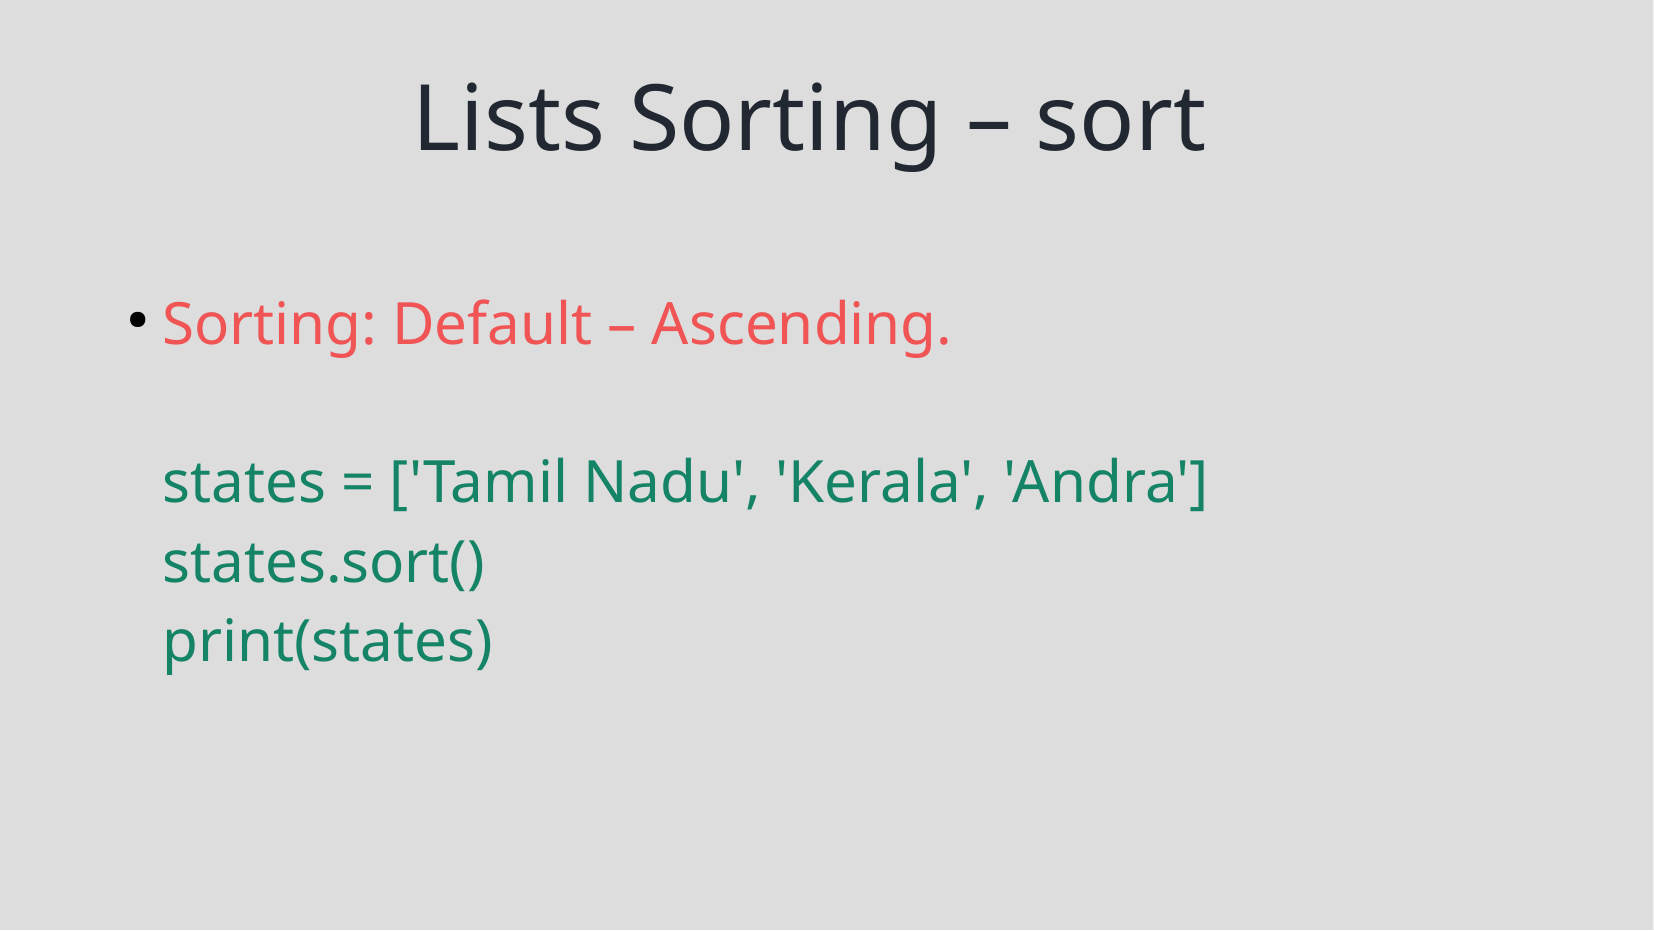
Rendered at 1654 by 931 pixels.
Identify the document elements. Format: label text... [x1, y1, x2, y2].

text_box Sorting: Default – Ascending. states = ['Tamil Nadu', 'Kerala', 'Andra'] states.sort() print(states) [112, 195, 1613, 787]
title Lists Sorting – sort [82, 37, 1538, 193]
